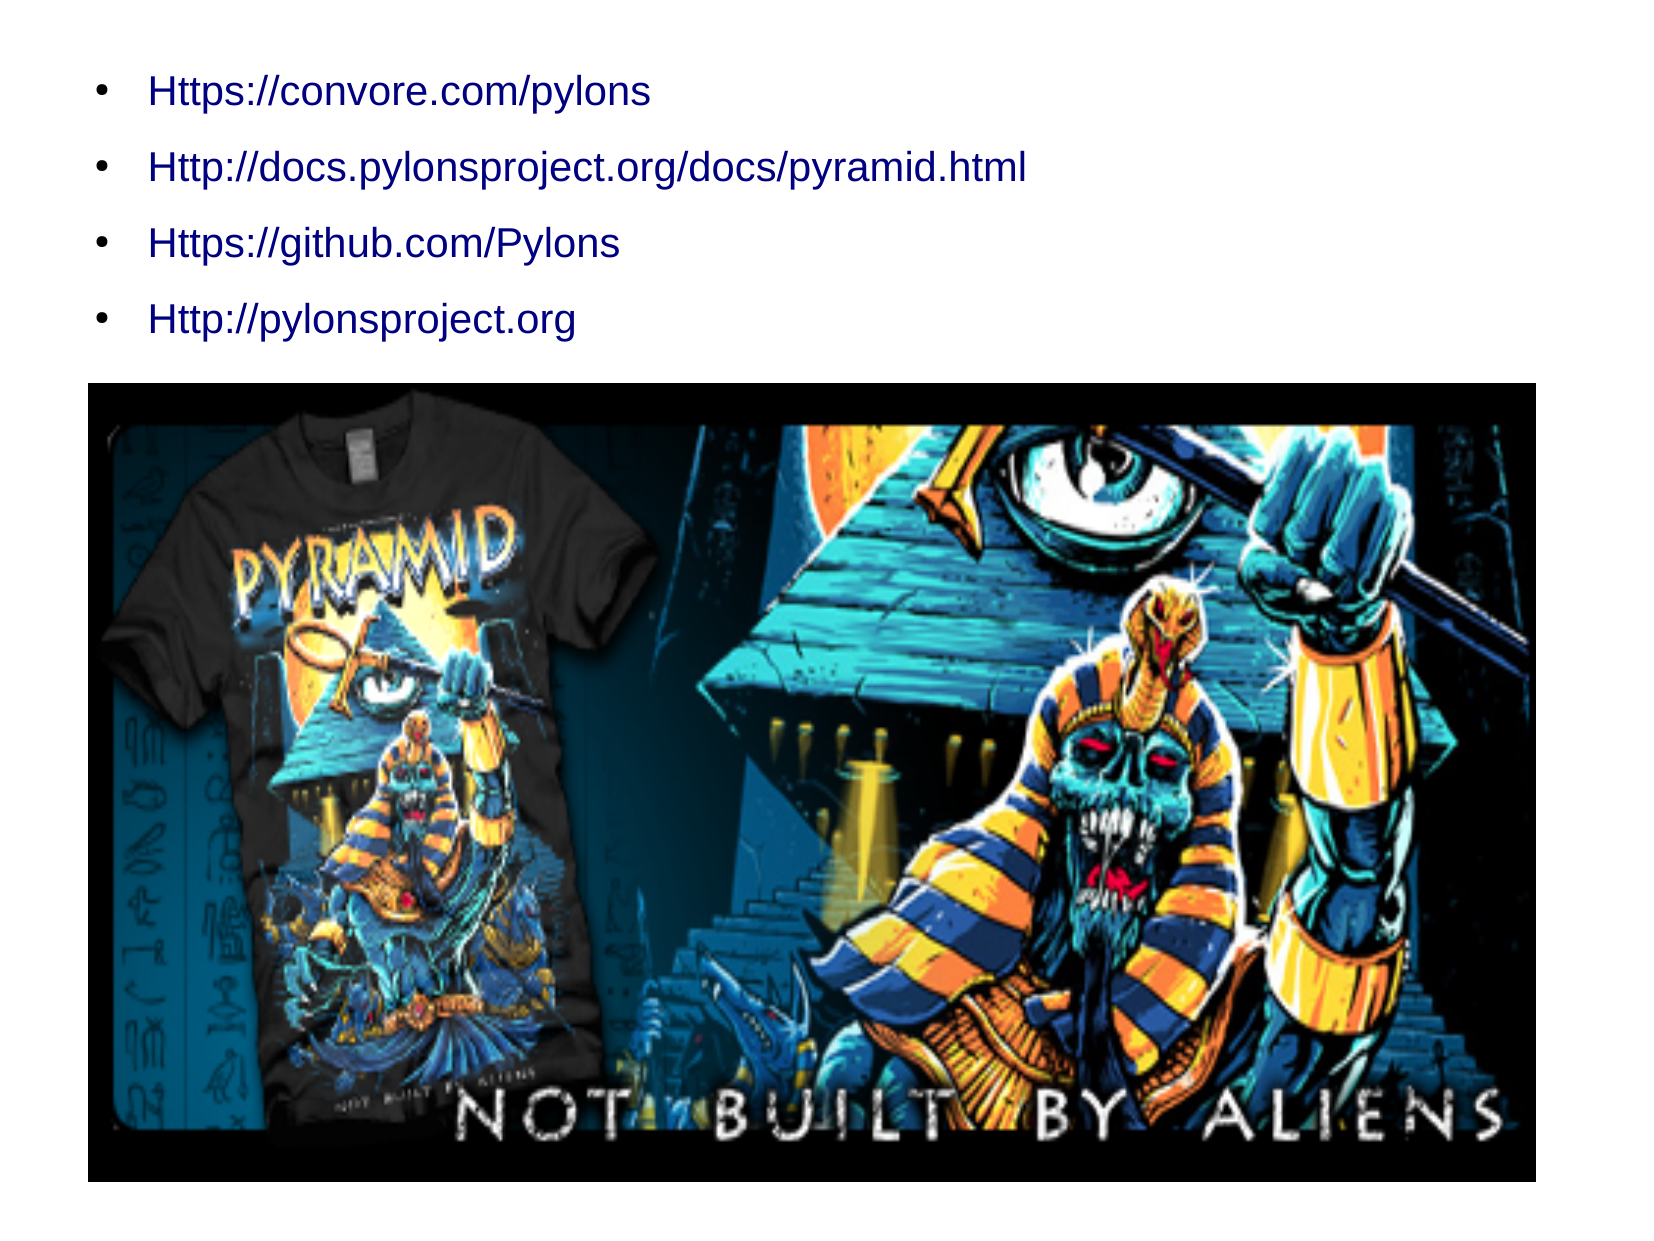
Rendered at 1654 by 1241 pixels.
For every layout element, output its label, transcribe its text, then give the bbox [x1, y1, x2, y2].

list Https://convore.com/pylons Http://docs.pylonsproject.org/docs/pyramid.html Https://github.com/Pylons Http://pylonsproject.org [76, 67, 1565, 1034]
picture [88, 383, 1536, 1182]
